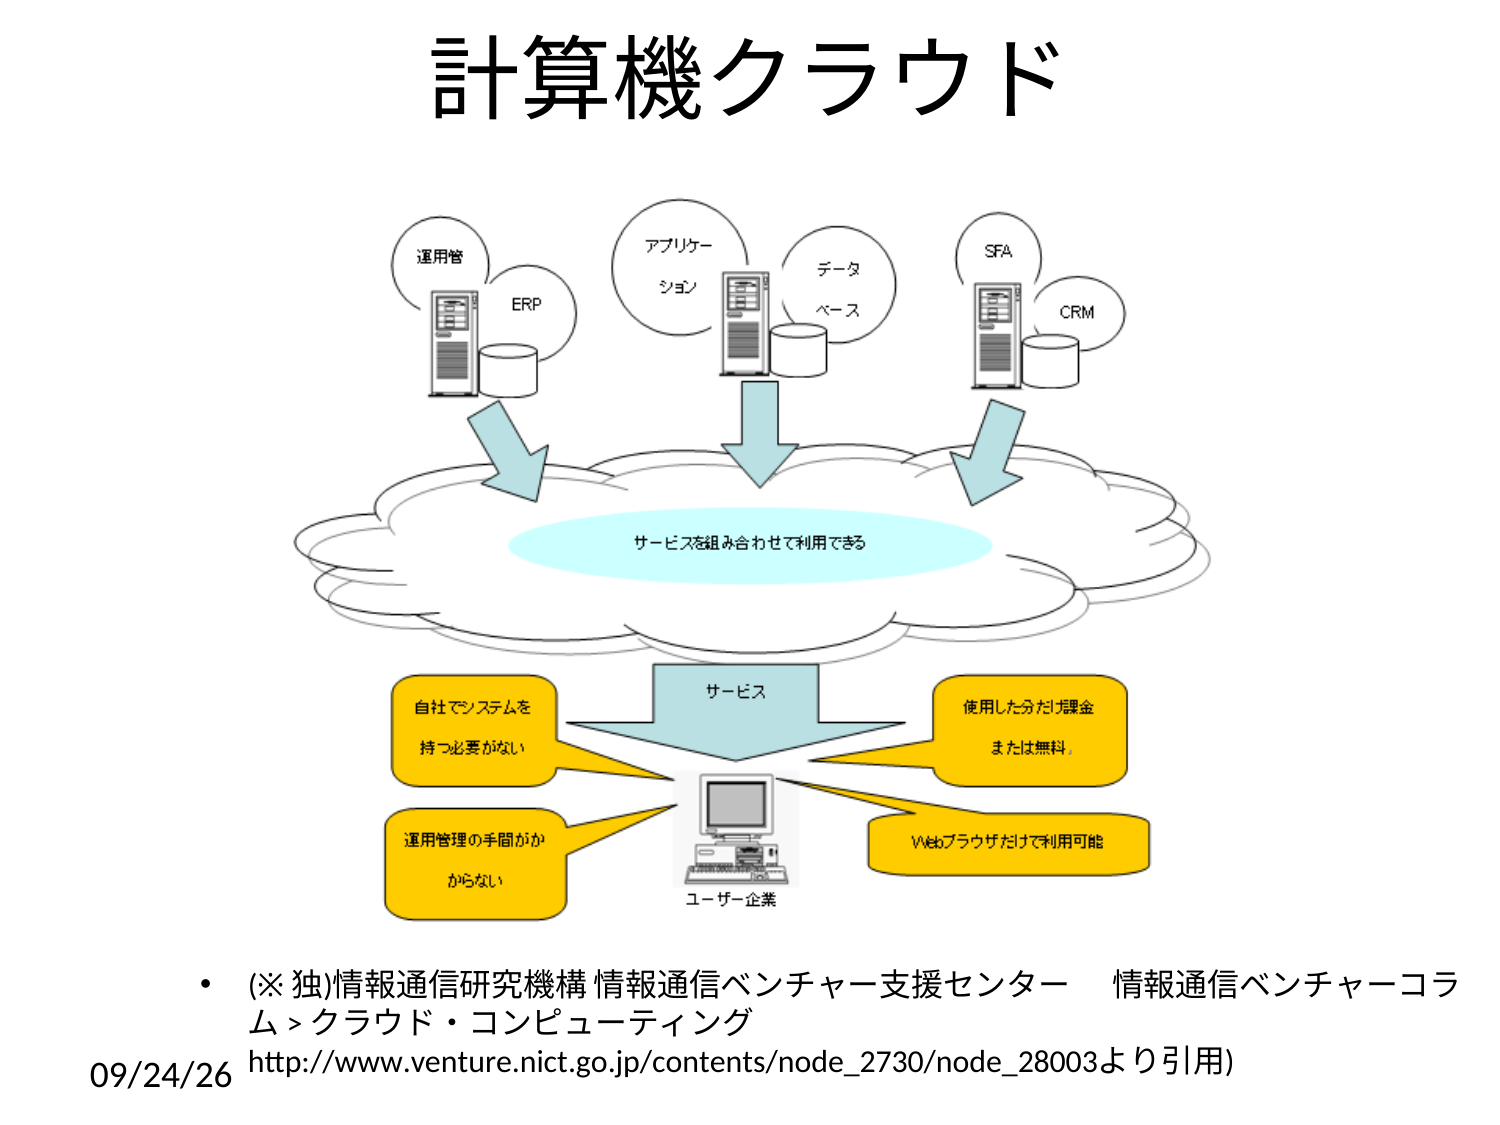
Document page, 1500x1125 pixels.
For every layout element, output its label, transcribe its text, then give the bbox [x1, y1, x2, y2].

title 計算機クラウド [75, 12, 1426, 139]
list (※ 独)情報通信研究機構 情報通信ベンチャー支援センター 情報通信ベンチャーコラム > クラウド・コンピューティング http://www.venture.nict.go.jp/contents/node_2730/node_28003より引用) [185, 956, 1500, 1087]
picture [283, 195, 1222, 930]
